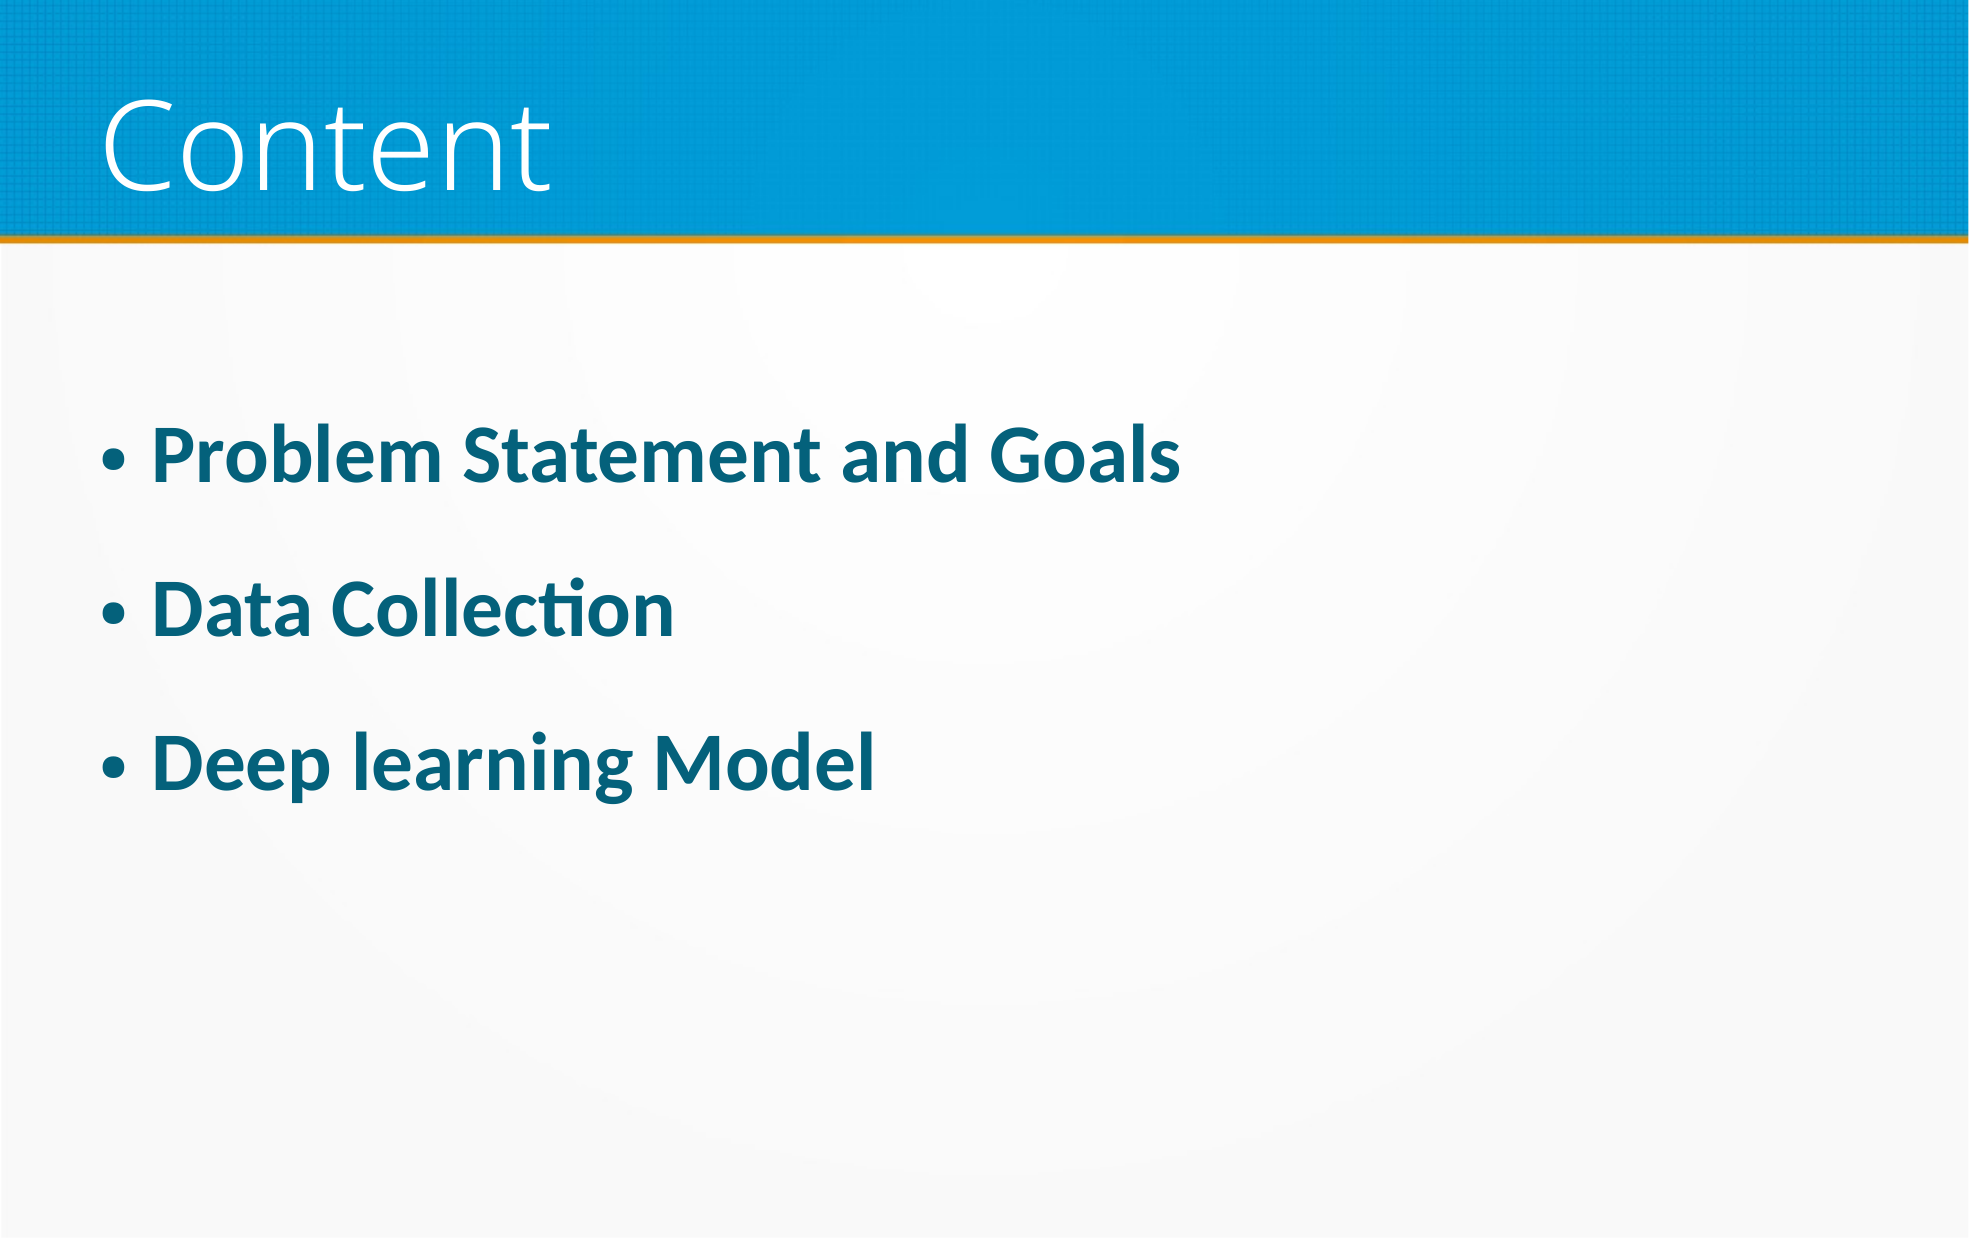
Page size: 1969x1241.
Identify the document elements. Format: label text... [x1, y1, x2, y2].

picture [0, 233, 1969, 1241]
list Problem Statement and Goals Data Collection Deep learning Model [80, 377, 1843, 1143]
title Content [98, 19, 1870, 227]
